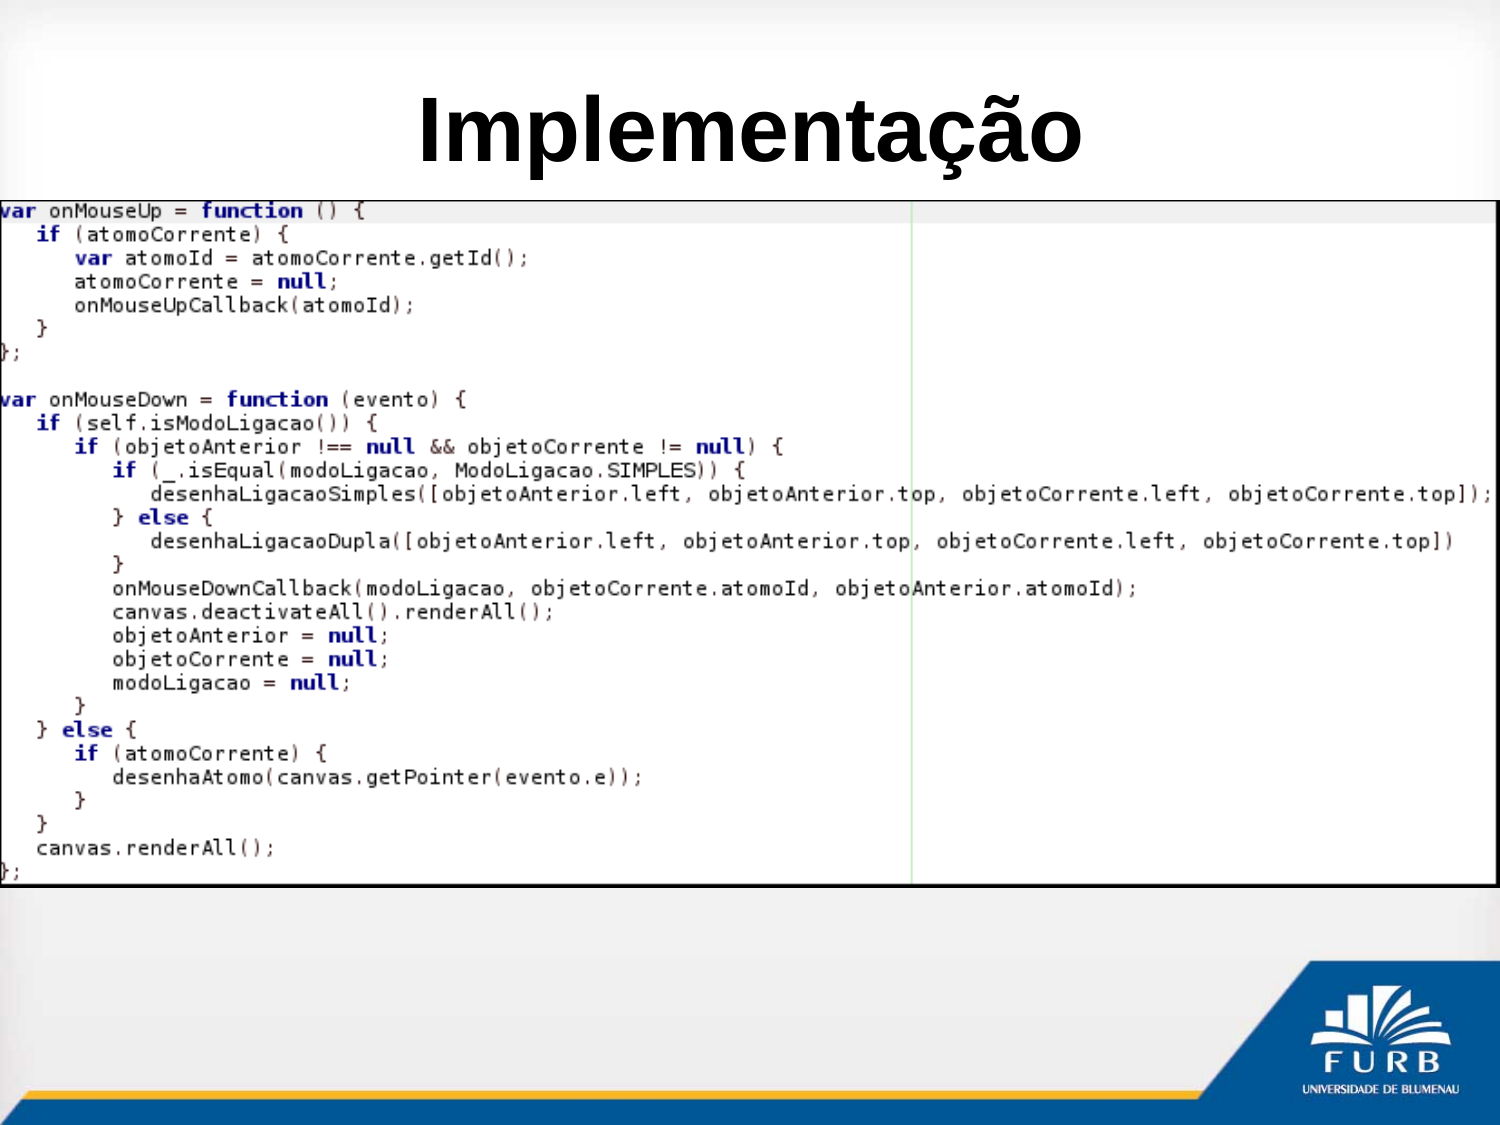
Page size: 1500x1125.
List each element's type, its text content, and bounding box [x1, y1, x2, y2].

text_box Implementação [76, 30, 1427, 200]
picture [0, 0, 1500, 1125]
